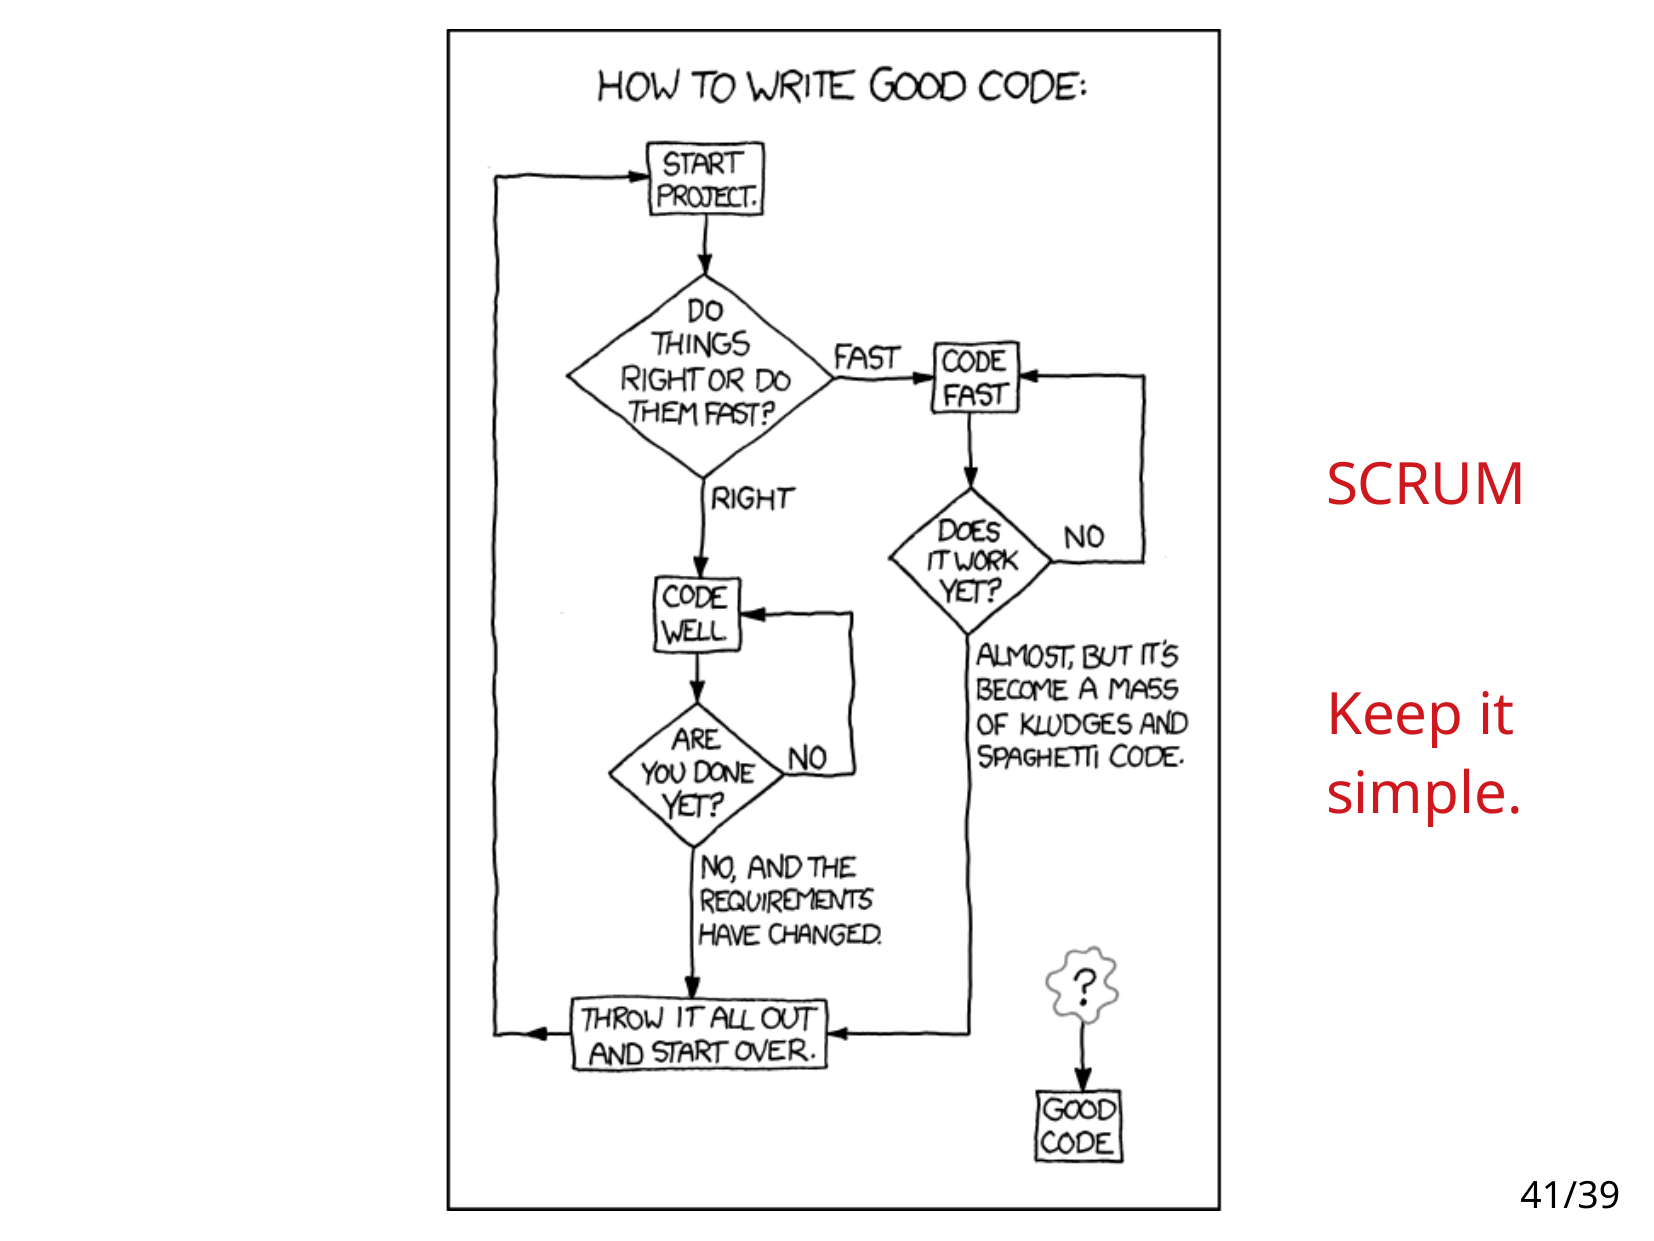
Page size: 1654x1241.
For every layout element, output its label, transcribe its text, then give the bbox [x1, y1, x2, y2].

text_box SCRUM Keep it simple. [1311, 435, 1582, 806]
picture [299, 29, 1354, 1211]
